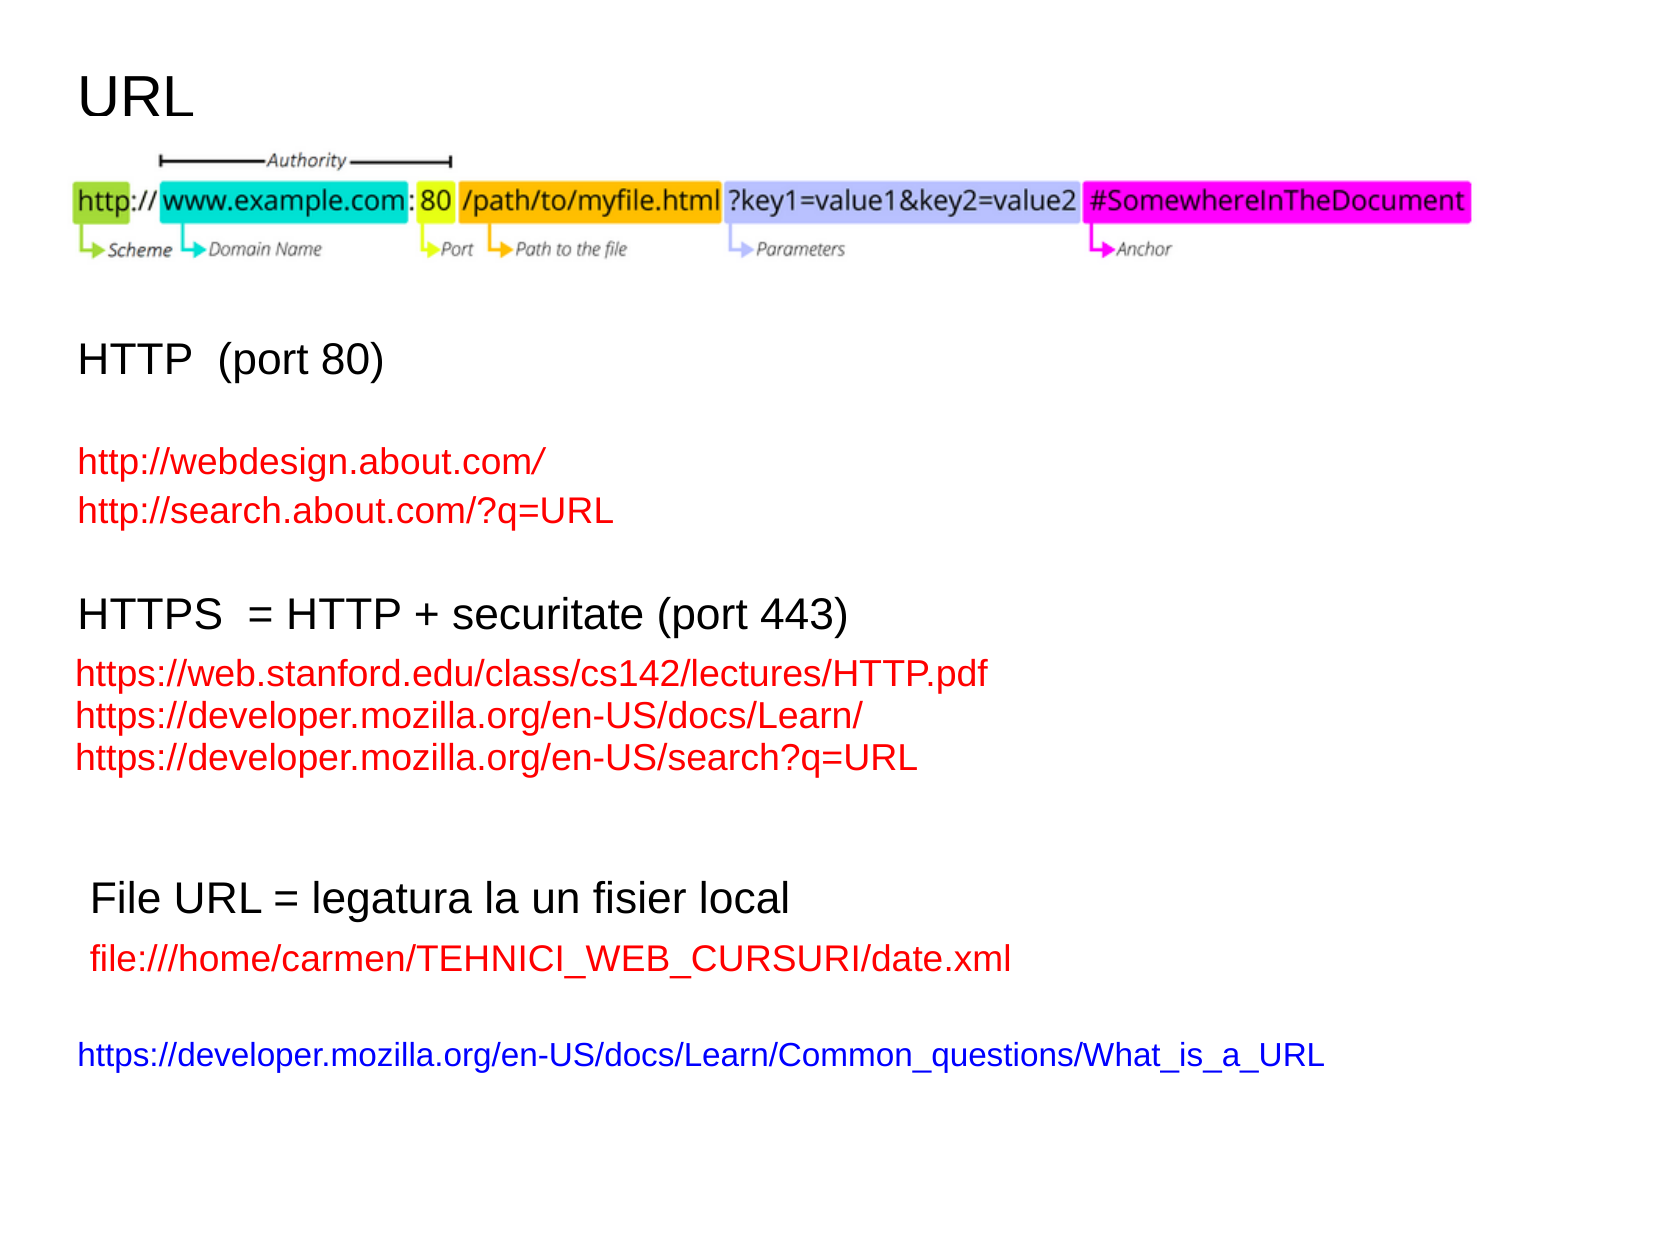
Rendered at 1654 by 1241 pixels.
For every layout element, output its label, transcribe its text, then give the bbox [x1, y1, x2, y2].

text_box https://web.stanford.edu/class/cs142/lectures/HTTP.pdf https://developer.mozilla.org/en-US/docs/Learn/ https://developer.mozilla.org/en-US/search?q=URL [60, 644, 1306, 786]
text_box URL HTTP (port 80) http://webdesign.about.com/ http://search.about.com/?q=URL HTTPS = HTTP + securitate (port 443) File URL = legatura la un fisier local file:///home/carmen/TEHNICI_WEB_CURSURI/date.xml https://developer.mozilla.org/en-US/docs/Learn/Common_questions/What_is_a_URL [62, 56, 1413, 116]
picture [57, 116, 1481, 299]
text_box URL HTTP (port 80) http://webdesign.about.com/ http://search.about.com/?q=URL HTTPS = HTTP + securitate (port 443) File URL = legatura la un fisier local file:///home/carmen/TEHNICI_WEB_CURSURI/date.xml https://developer.mozilla.org/en-US/docs/Learn/Common_questions/What_is_a_URL [62, 299, 1413, 1082]
